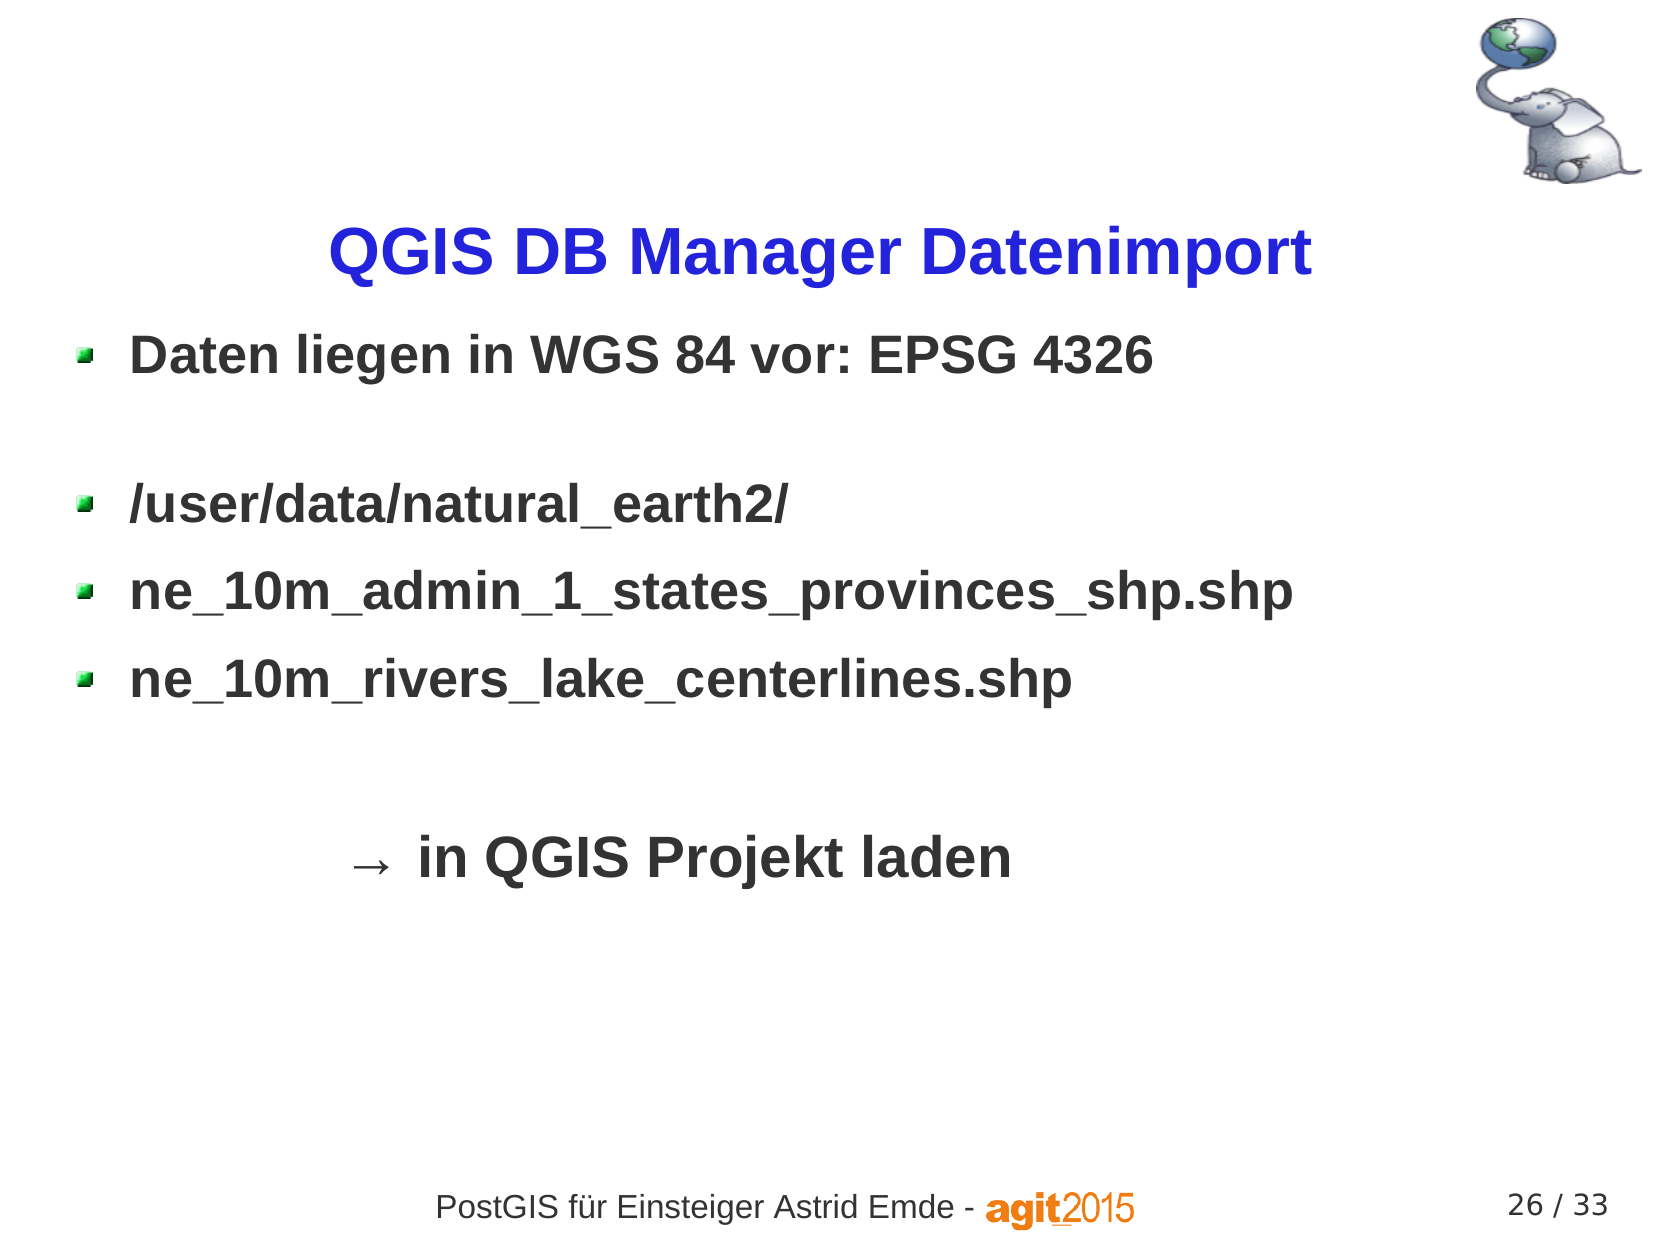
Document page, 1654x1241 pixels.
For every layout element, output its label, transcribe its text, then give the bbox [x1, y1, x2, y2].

list Daten liegen in WGS 84 vor: EPSG 4326 /user/data/natural_earth2/ ne_10m_admin_1_states_provinces_shp.shp ne_10m_rivers_lake_centerlines.shp → in QGIS Projekt laden [59, 324, 1329, 1144]
picture [1476, 18, 1642, 184]
title QGIS DB Manager Datenimport [76, 177, 1565, 325]
picture [986, 1192, 1134, 1231]
